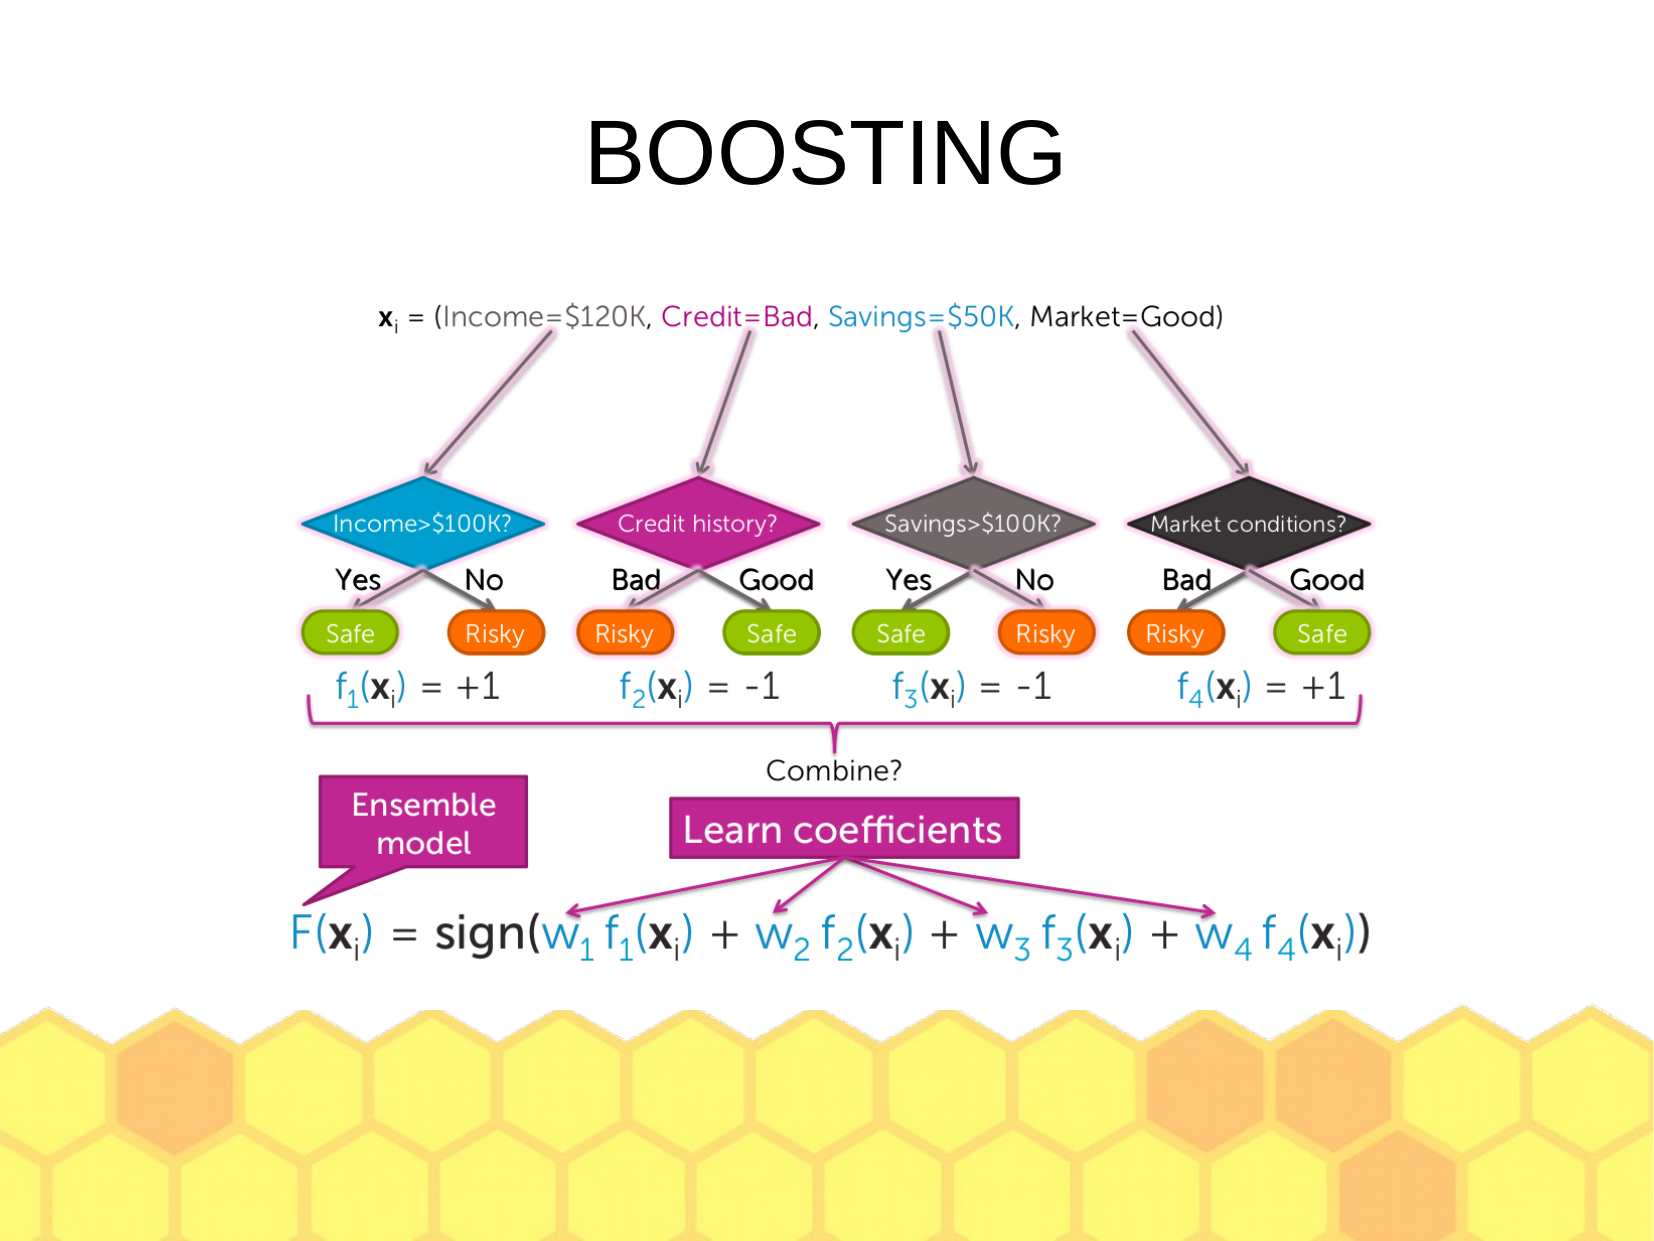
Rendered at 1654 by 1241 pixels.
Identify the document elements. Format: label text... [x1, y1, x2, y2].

title BOOSTING [82, 49, 1571, 257]
picture [0, 290, 1654, 1241]
